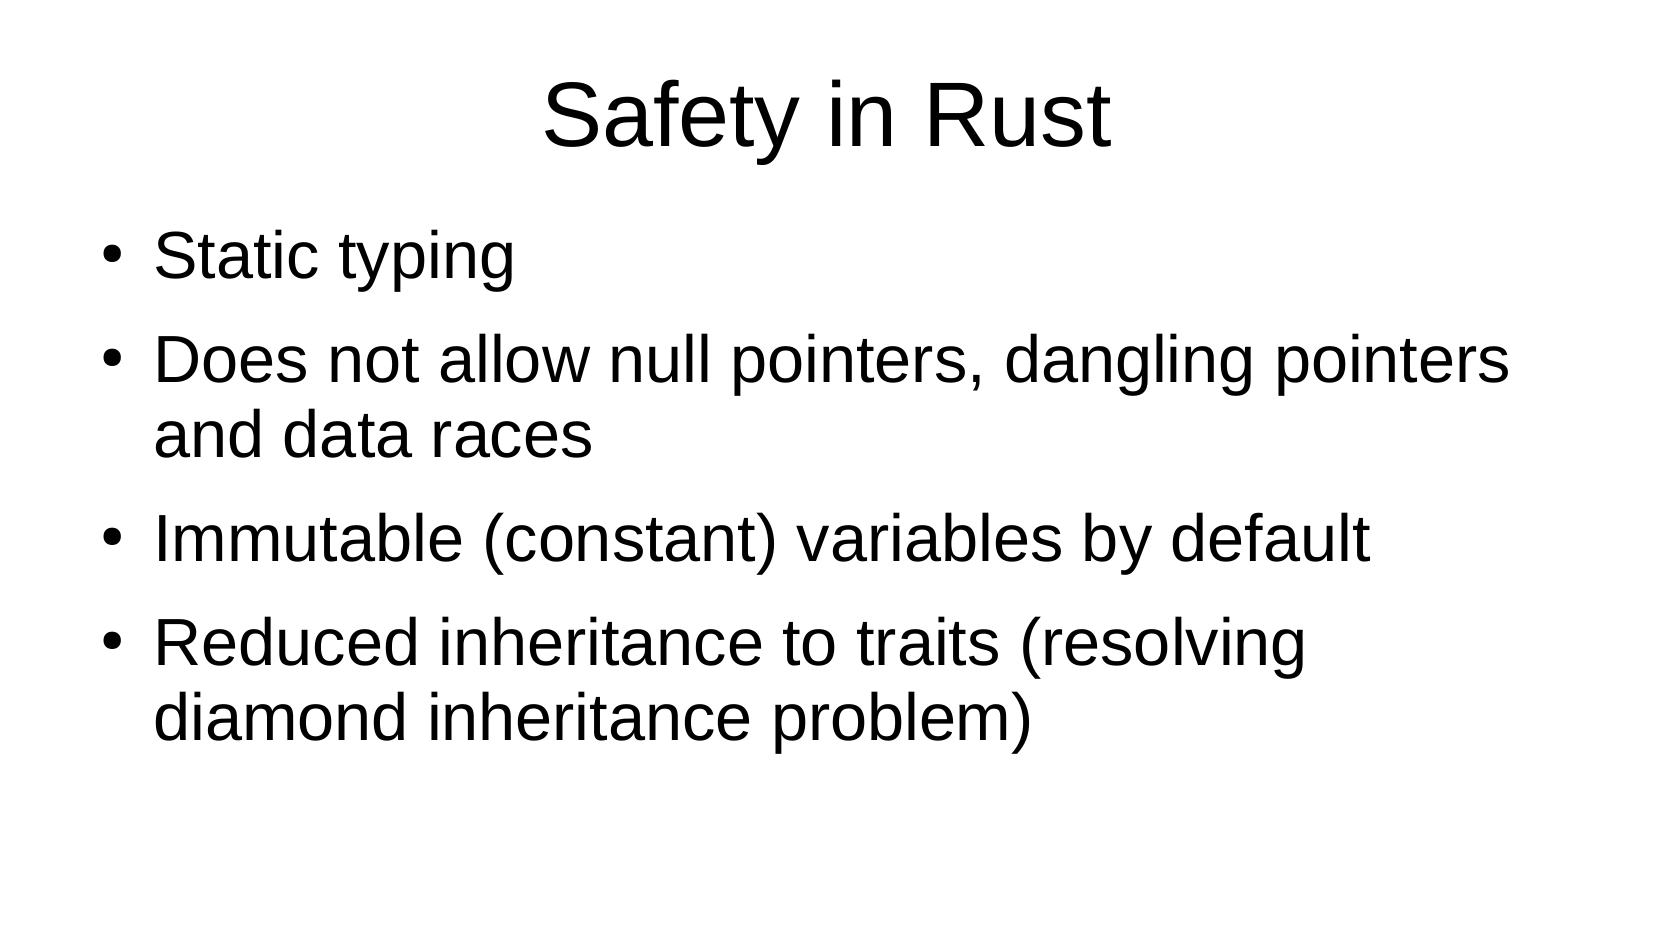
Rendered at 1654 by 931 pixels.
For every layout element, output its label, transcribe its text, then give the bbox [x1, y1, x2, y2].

list Static typing Does not allow null pointers, dangling pointers and data races Immutable (constant) variables by default Reduced inheritance to traits (resolving diamond inheritance problem) [82, 217, 1571, 758]
title Safety in Rust [82, 37, 1571, 193]
